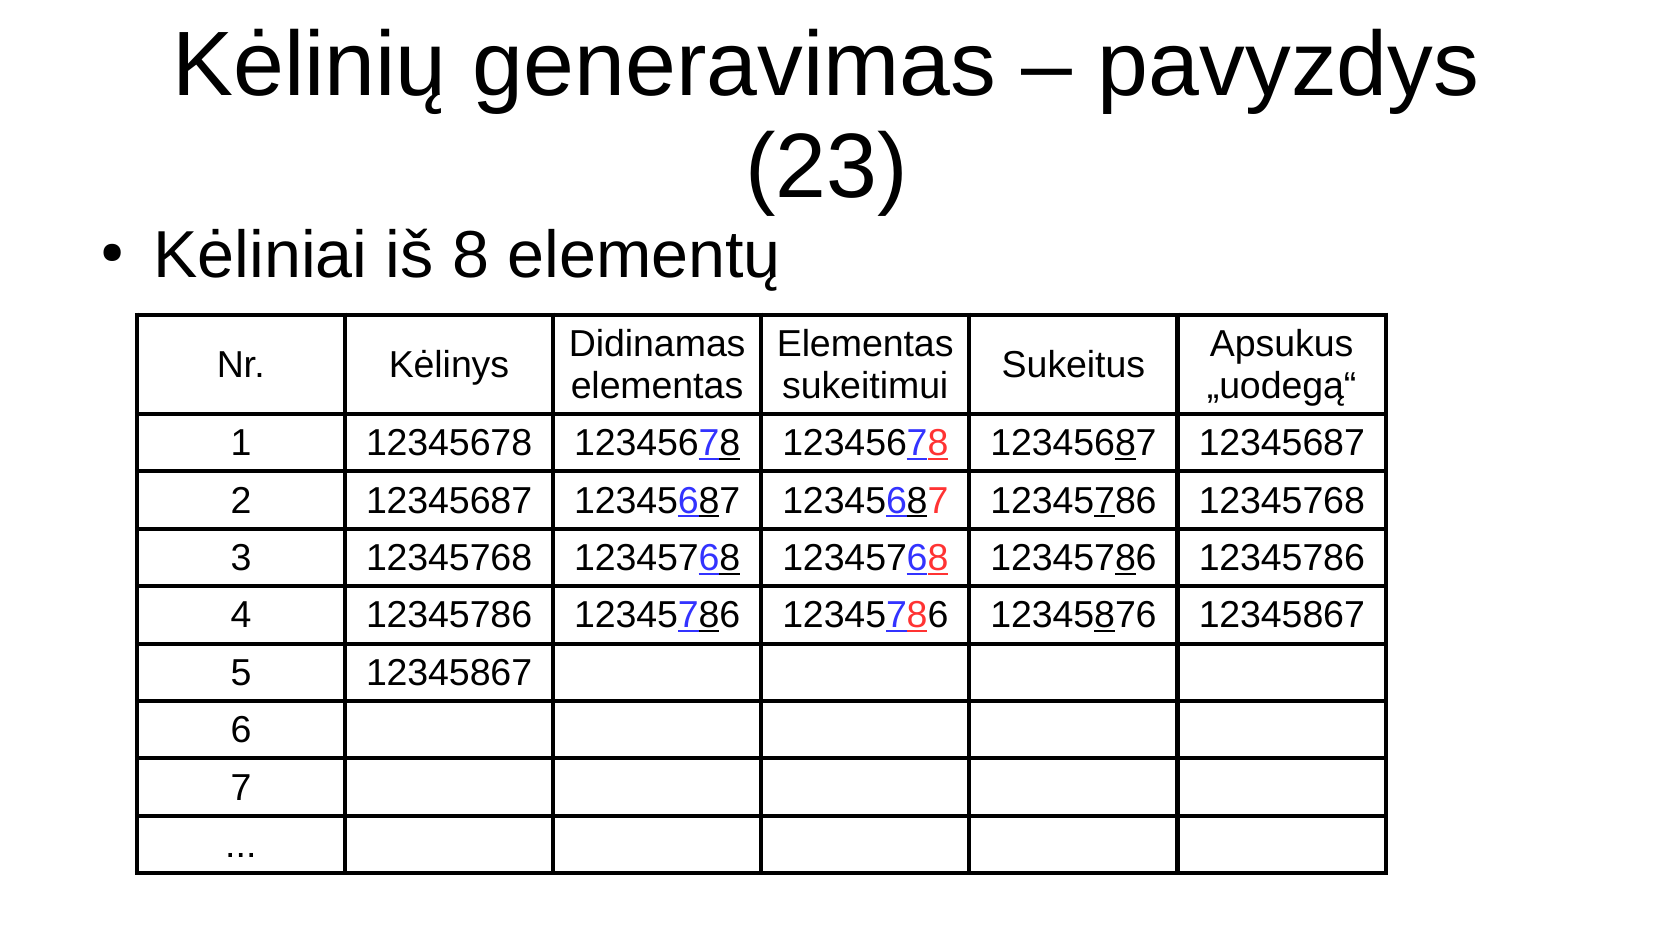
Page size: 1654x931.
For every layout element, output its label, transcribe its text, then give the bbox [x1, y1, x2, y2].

table_cell 12345768 [347, 531, 551, 584]
table_cell 12345786 [763, 588, 967, 642]
table_cell [1180, 703, 1384, 756]
table_cell 12345786 [1180, 531, 1384, 584]
table_cell 12345867 [347, 646, 551, 699]
table_cell 12345786 [347, 588, 551, 642]
table_cell [971, 818, 1175, 871]
table_cell 12345678 [555, 416, 759, 469]
table_cell 12345687 [763, 473, 967, 527]
table_cell [555, 703, 759, 756]
table_cell 7 [139, 760, 343, 814]
table_cell [763, 646, 967, 699]
list Kėliniai iš 8 elementų [82, 217, 1571, 757]
table_cell [763, 818, 967, 871]
table_cell [347, 818, 551, 871]
table_cell [555, 646, 759, 699]
table_cell 1 [139, 416, 343, 469]
table_cell 12345768 [763, 531, 967, 584]
table_cell [971, 646, 1175, 699]
table_cell 12345687 [347, 473, 551, 527]
table_header Sukeitus [971, 317, 1175, 412]
table_cell [971, 703, 1175, 756]
table_header Elementas sukeitimui [763, 317, 967, 412]
table_header Apsukus „uodegą“ [1180, 317, 1384, 412]
table_cell [763, 703, 967, 756]
table_cell [1180, 818, 1384, 871]
table_cell [347, 703, 551, 756]
table_cell 12345768 [1180, 473, 1384, 527]
table_cell 12345687 [1180, 416, 1384, 469]
table_cell [1180, 646, 1384, 699]
table_cell 12345786 [971, 473, 1175, 527]
table_cell 4 [139, 588, 343, 642]
table_cell 6 [139, 703, 343, 756]
table_cell 5 [139, 646, 343, 699]
table_cell [971, 760, 1175, 814]
table_cell 12345678 [763, 416, 967, 469]
table_header Nr. [139, 317, 343, 412]
table_cell [1180, 760, 1384, 814]
table_cell 12345678 [347, 416, 551, 469]
table_cell ... [139, 818, 343, 871]
table_cell [347, 760, 551, 814]
table_header Kėlinys [347, 317, 551, 412]
table_cell 12345876 [971, 588, 1175, 642]
table_header Didinamas elementas [555, 317, 759, 412]
table_cell [555, 760, 759, 814]
table_cell 2 [139, 473, 343, 527]
table_cell [763, 760, 967, 814]
table_cell 12345687 [971, 416, 1175, 469]
table_cell 3 [139, 531, 343, 584]
table_cell 12345768 [555, 531, 759, 584]
table_cell 12345786 [555, 588, 759, 642]
title Kėlinių generavimas – pavyzdys (23) [82, 12, 1571, 217]
table_cell 12345867 [1180, 588, 1384, 642]
table_cell 12345786 [971, 531, 1175, 584]
table_cell 12345687 [555, 473, 759, 527]
table_cell [555, 818, 759, 871]
